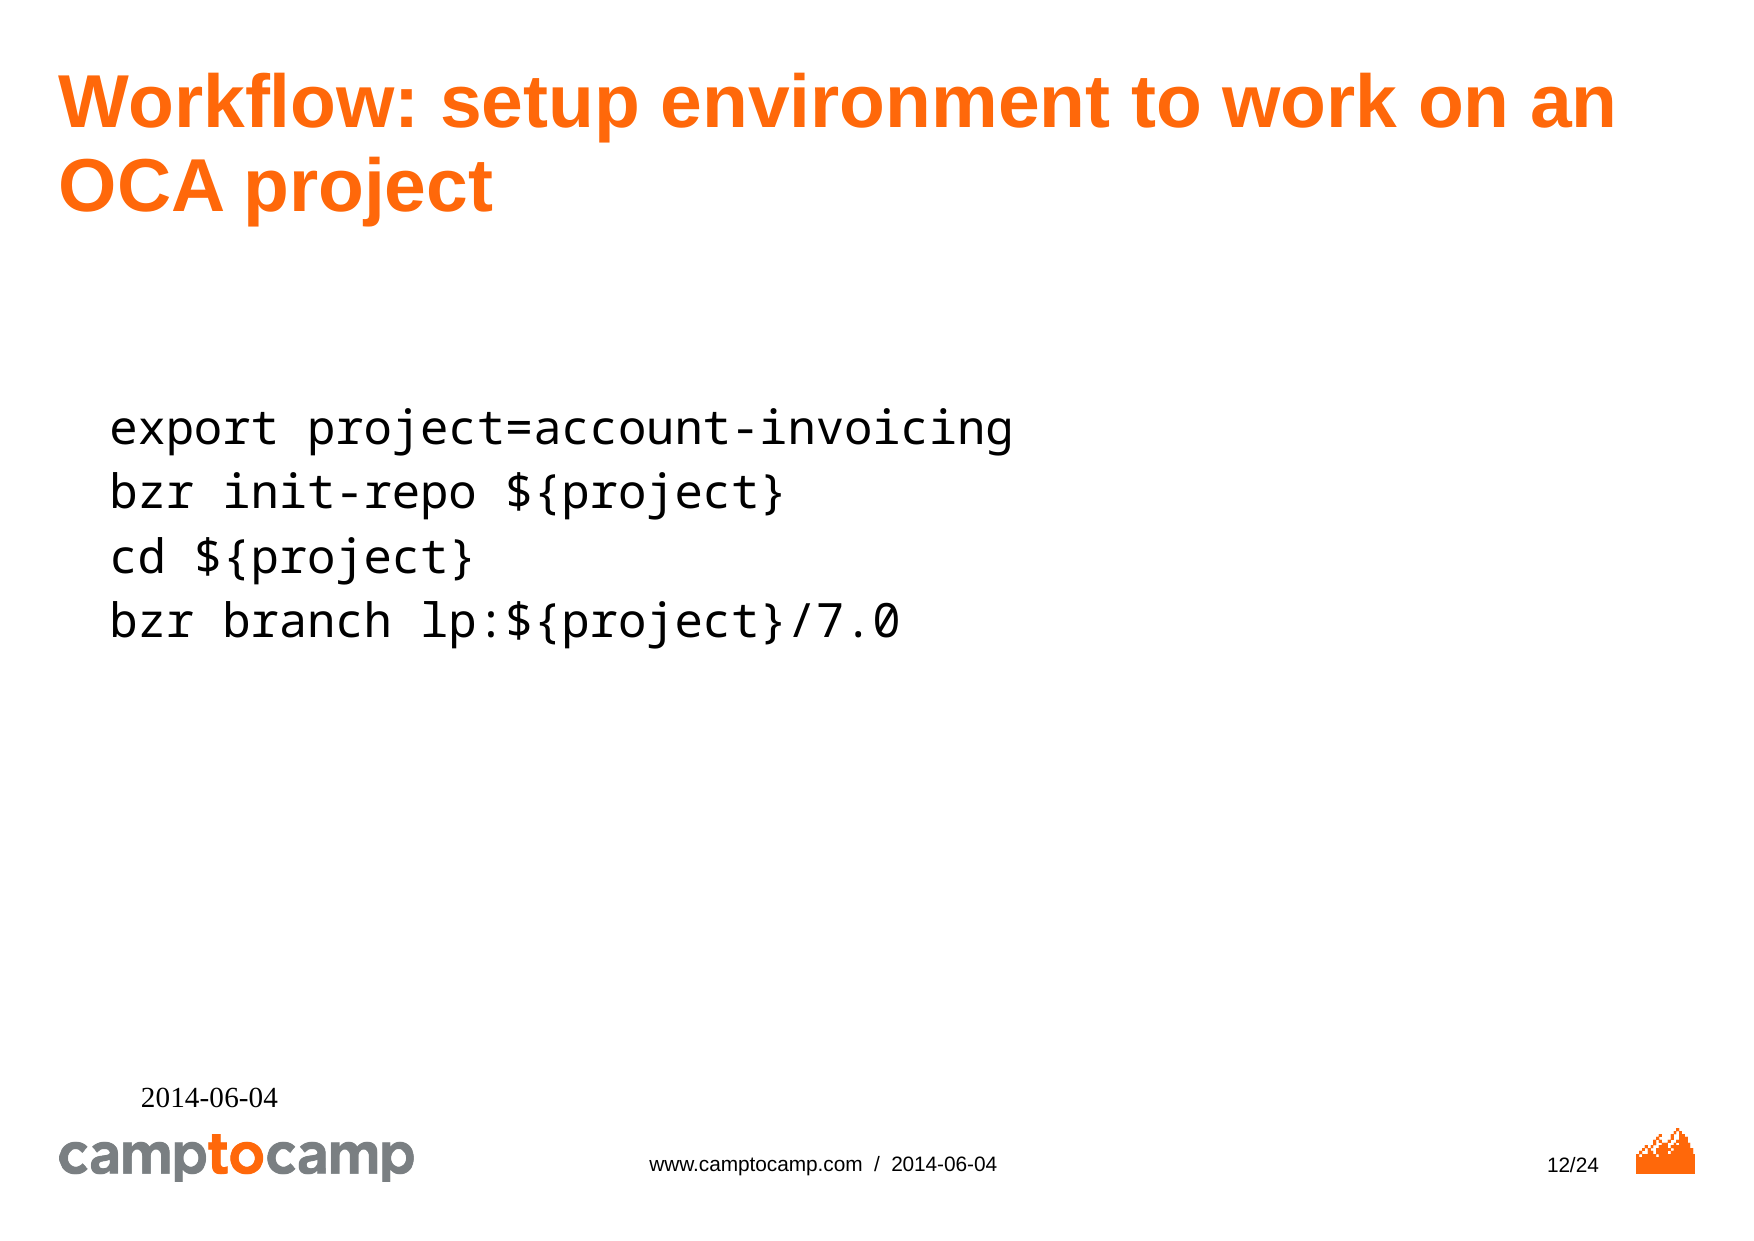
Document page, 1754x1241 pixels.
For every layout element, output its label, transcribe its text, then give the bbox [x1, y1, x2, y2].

picture [59, 1134, 414, 1182]
title Workflow: setup environment to work on an OCA project [59, 59, 1695, 247]
list export project=account-invoicing bzr init-repo ${project} cd ${project} bzr branch lp:${project}/7.0 [59, 265, 1696, 917]
picture [1636, 1128, 1695, 1174]
